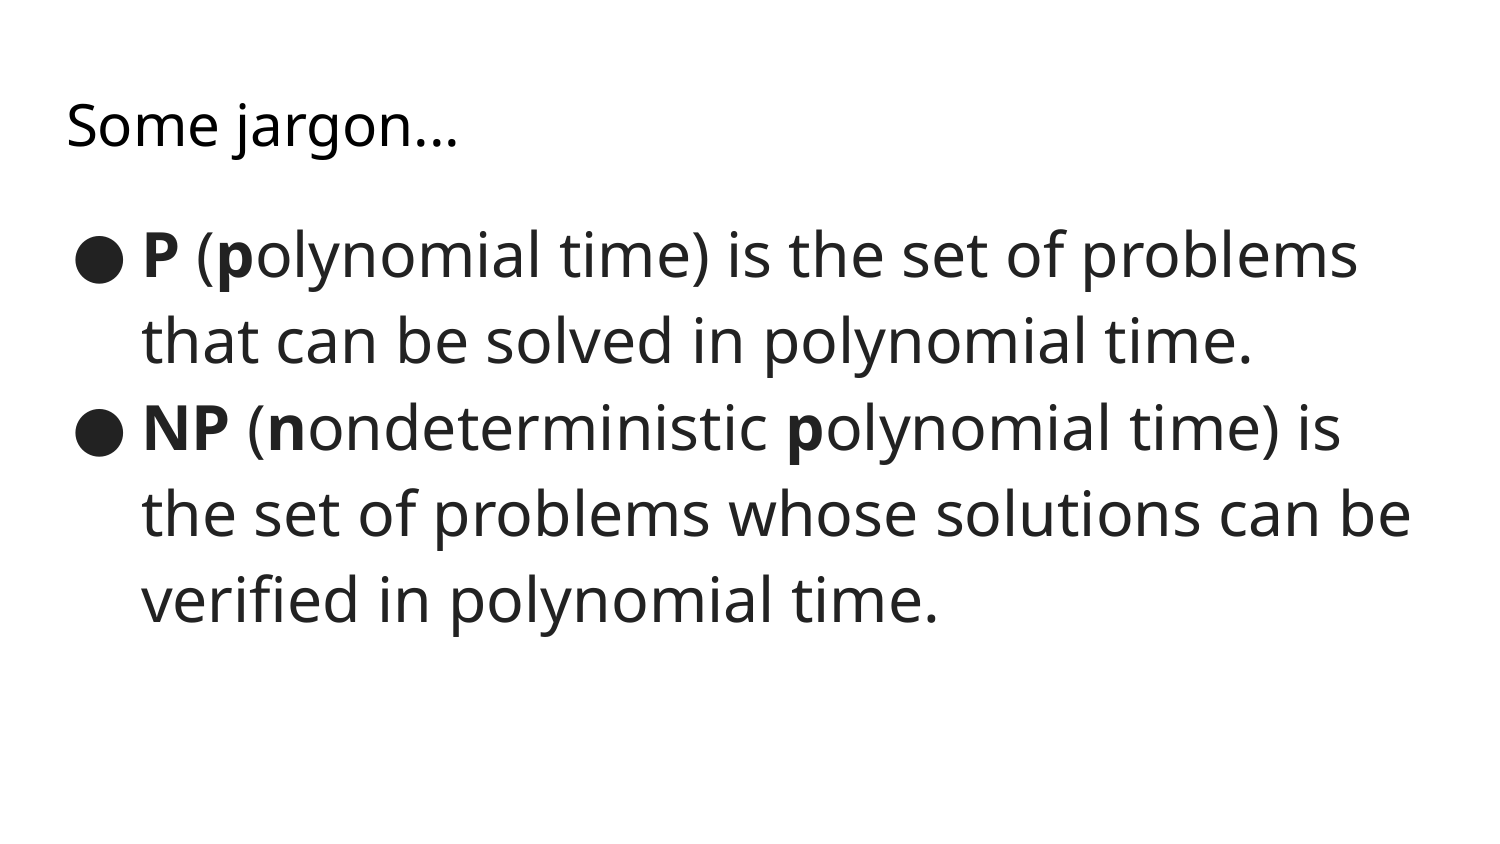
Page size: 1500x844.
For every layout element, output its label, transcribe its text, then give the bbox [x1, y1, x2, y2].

list P (polynomial time) is the set of problems that can be solved in polynomial time. NP (nondeterministic polynomial time) is the set of problems whose solutions can be verified in polynomial time. [51, 189, 1449, 750]
title Some jargon... [51, 72, 1449, 167]
